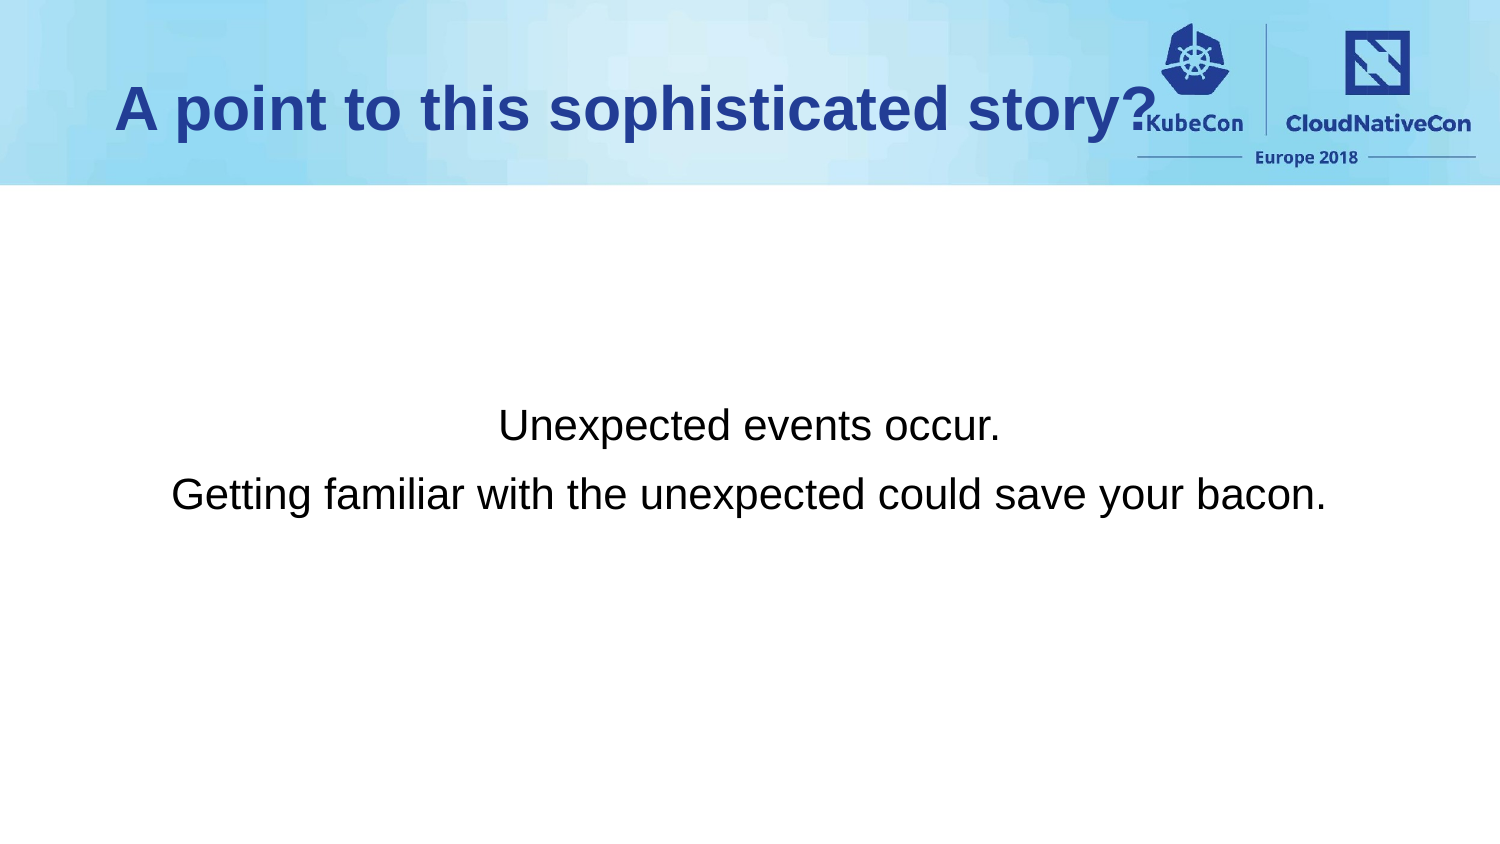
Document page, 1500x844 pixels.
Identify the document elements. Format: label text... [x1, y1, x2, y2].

list Unexpected events occur. Getting familiar with the unexpected could save your bacon. [103, 224, 1397, 760]
title A point to this sophisticated story? [103, 23, 1397, 187]
picture [0, 0, 1500, 844]
